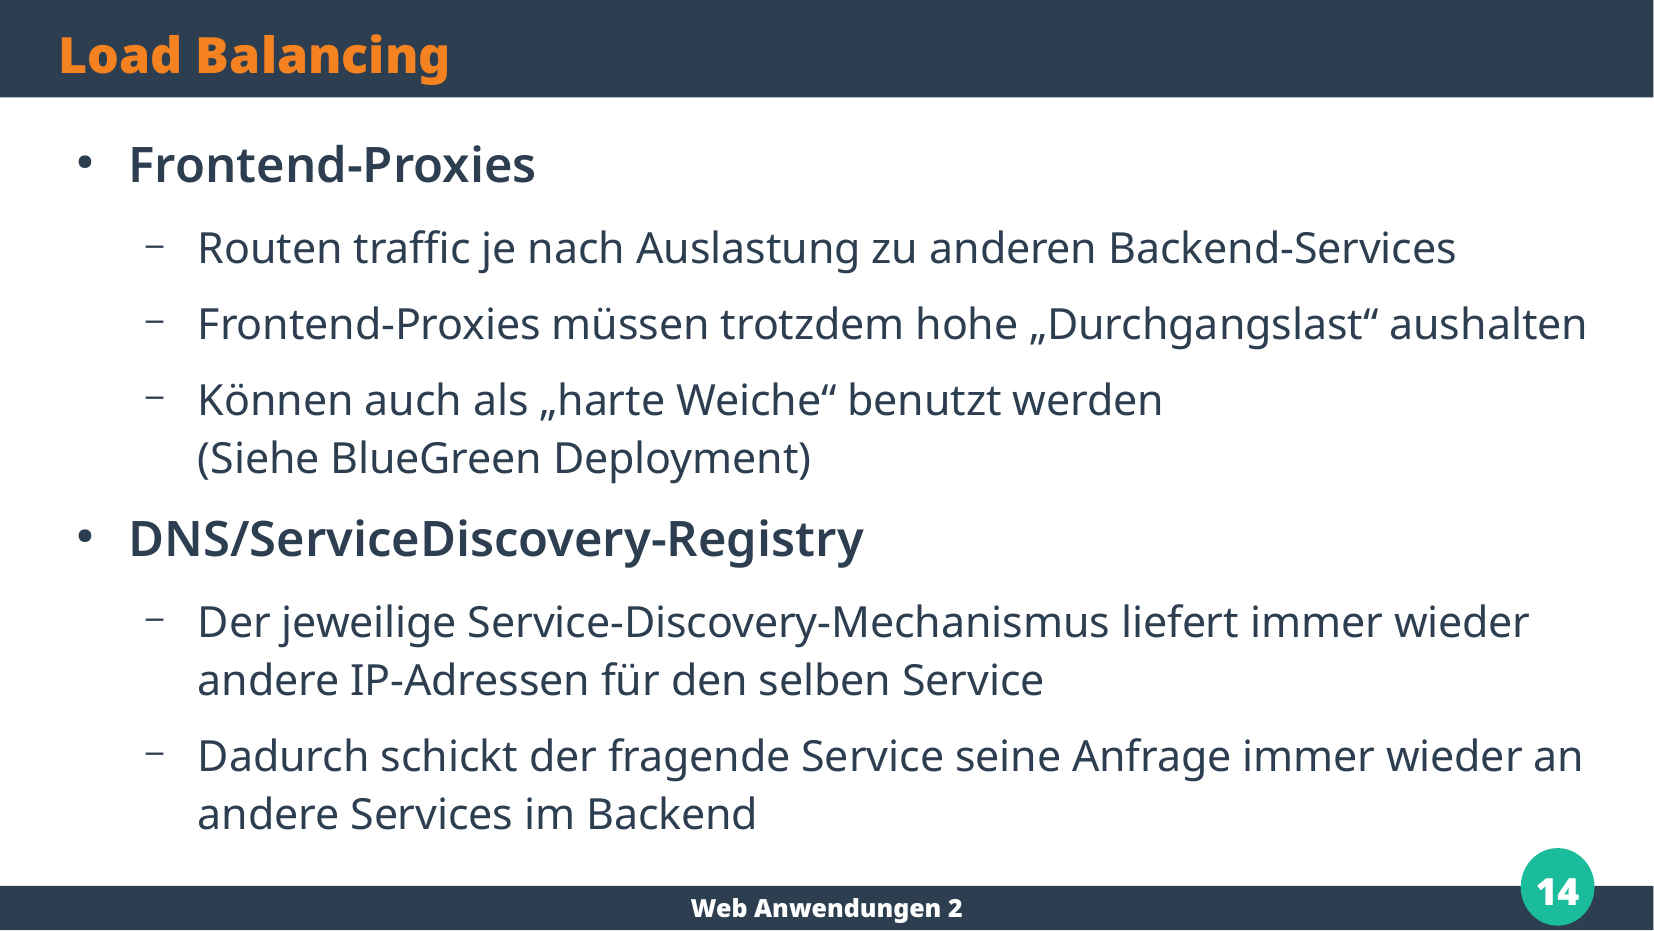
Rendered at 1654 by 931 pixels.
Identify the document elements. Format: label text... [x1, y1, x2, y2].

list Frontend-Proxies Routen traffic je nach Auslastung zu anderen Backend-Services Frontend-Proxies müssen trotzdem hohe „Durchgangslast“ aushalten Können auch als „harte Weiche“ benutzt werden (Siehe BlueGreen Deployment) DNS/ServiceDiscovery-Registry Der jeweilige Service-Discovery-Mechanismus liefert immer wieder andere IP-Adressen für den selben Service Dadurch schickt der fragende Service seine Anfrage immer wieder an andere Services im Backend [59, 129, 1595, 864]
title Load Balancing [59, 8, 1595, 89]
